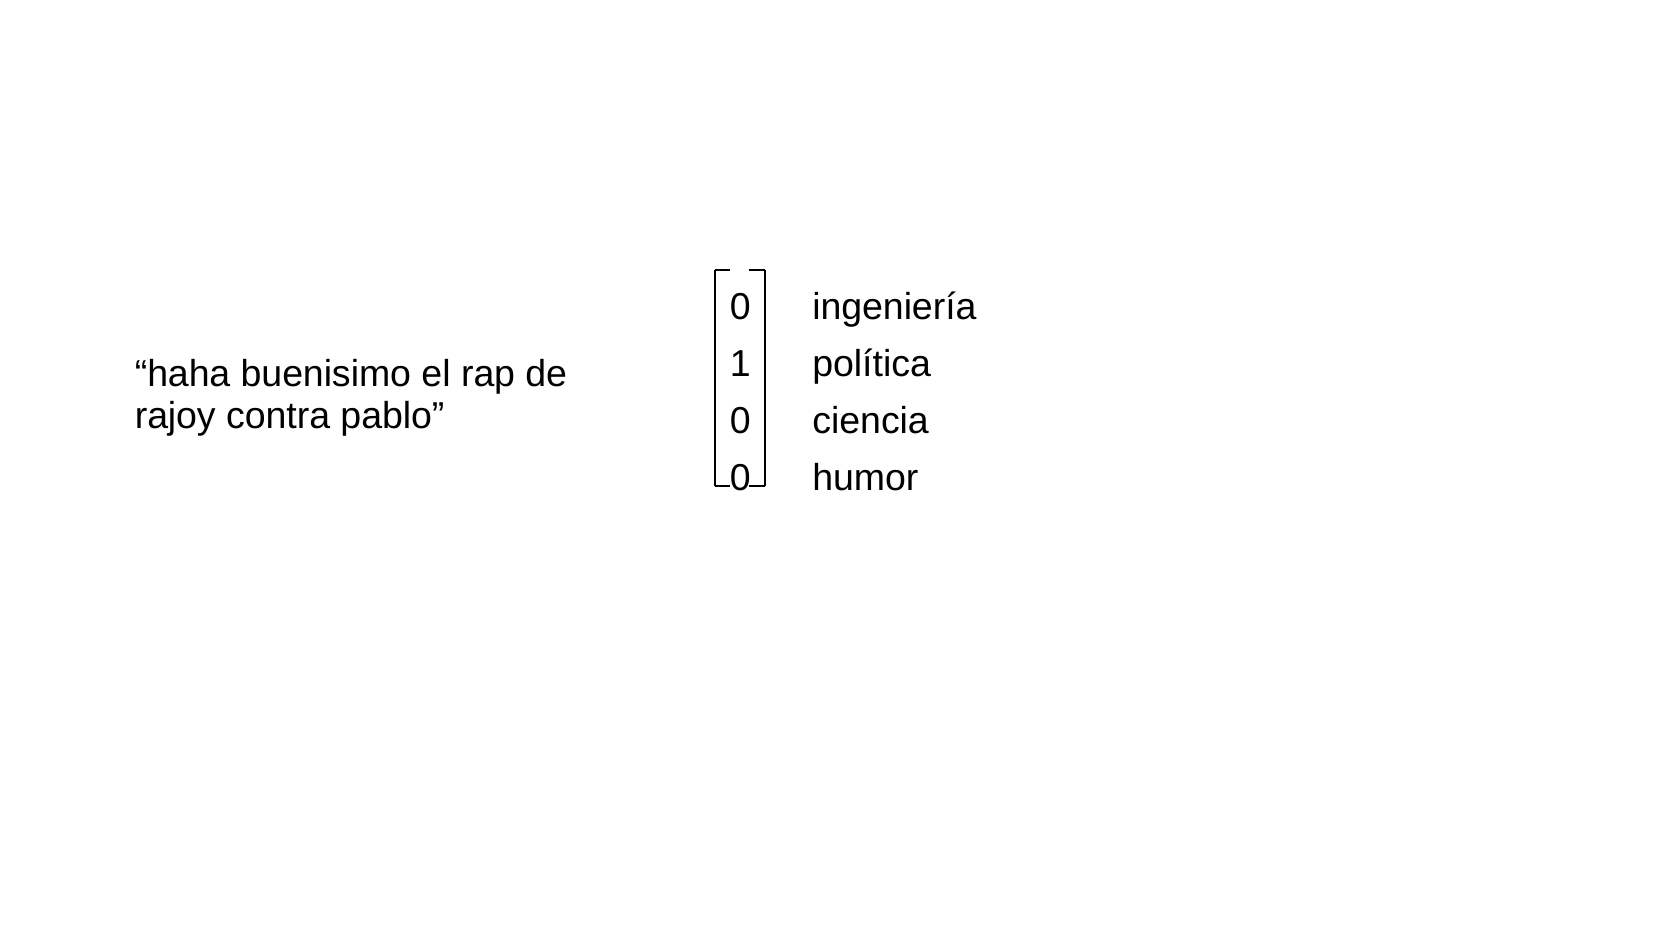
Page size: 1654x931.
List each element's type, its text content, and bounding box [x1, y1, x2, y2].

text_box ingeniería política ciencia humor [797, 277, 1015, 486]
text_box 0 1 0 0 [716, 277, 761, 486]
text_box “haha buenisimo el rap de rajoy contra pablo” [120, 345, 601, 431]
